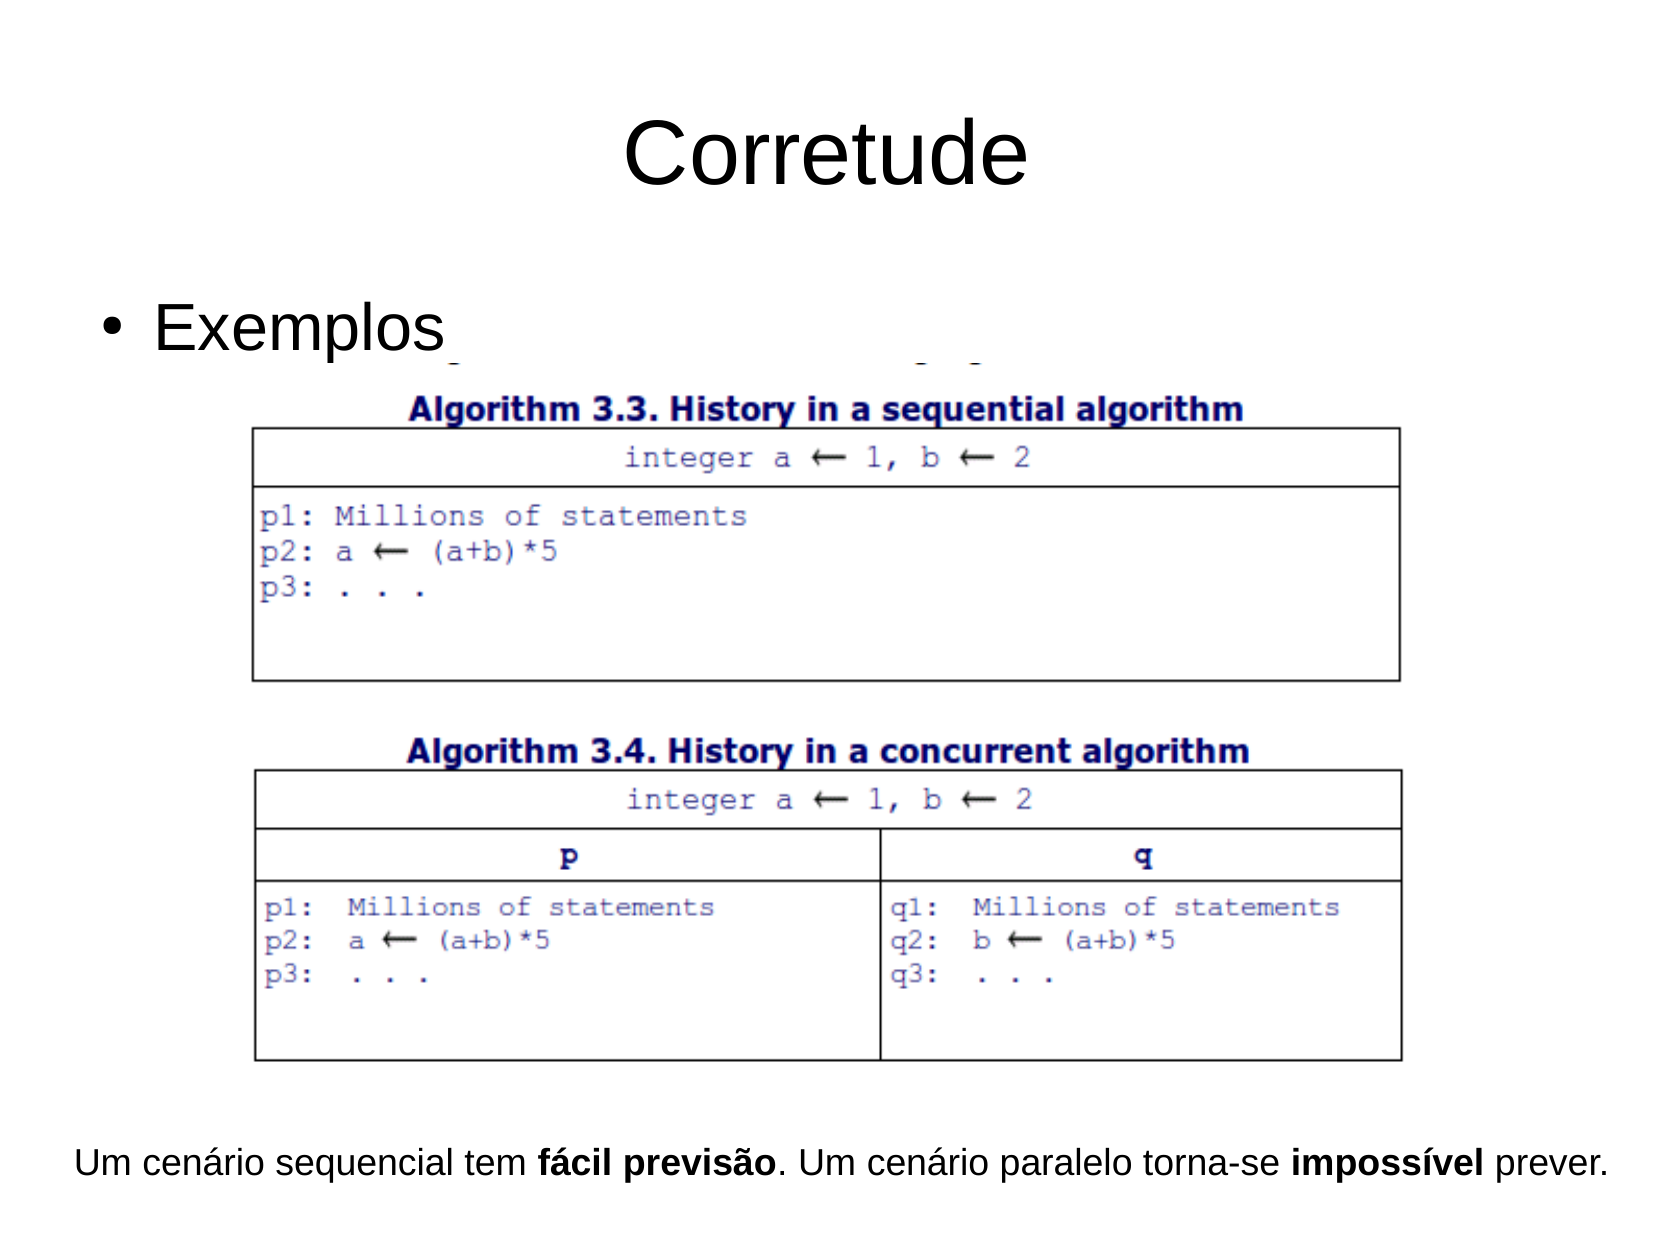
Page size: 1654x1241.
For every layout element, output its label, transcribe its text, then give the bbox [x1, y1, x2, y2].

text_box Um cenário sequencial tem fácil previsão. Um cenário paralelo torna-se impossível prever. [59, 1133, 1625, 1191]
picture [244, 363, 1416, 697]
title Corretude [82, 49, 1571, 257]
picture [236, 728, 1422, 1087]
list Exemplos [82, 290, 1538, 1010]
